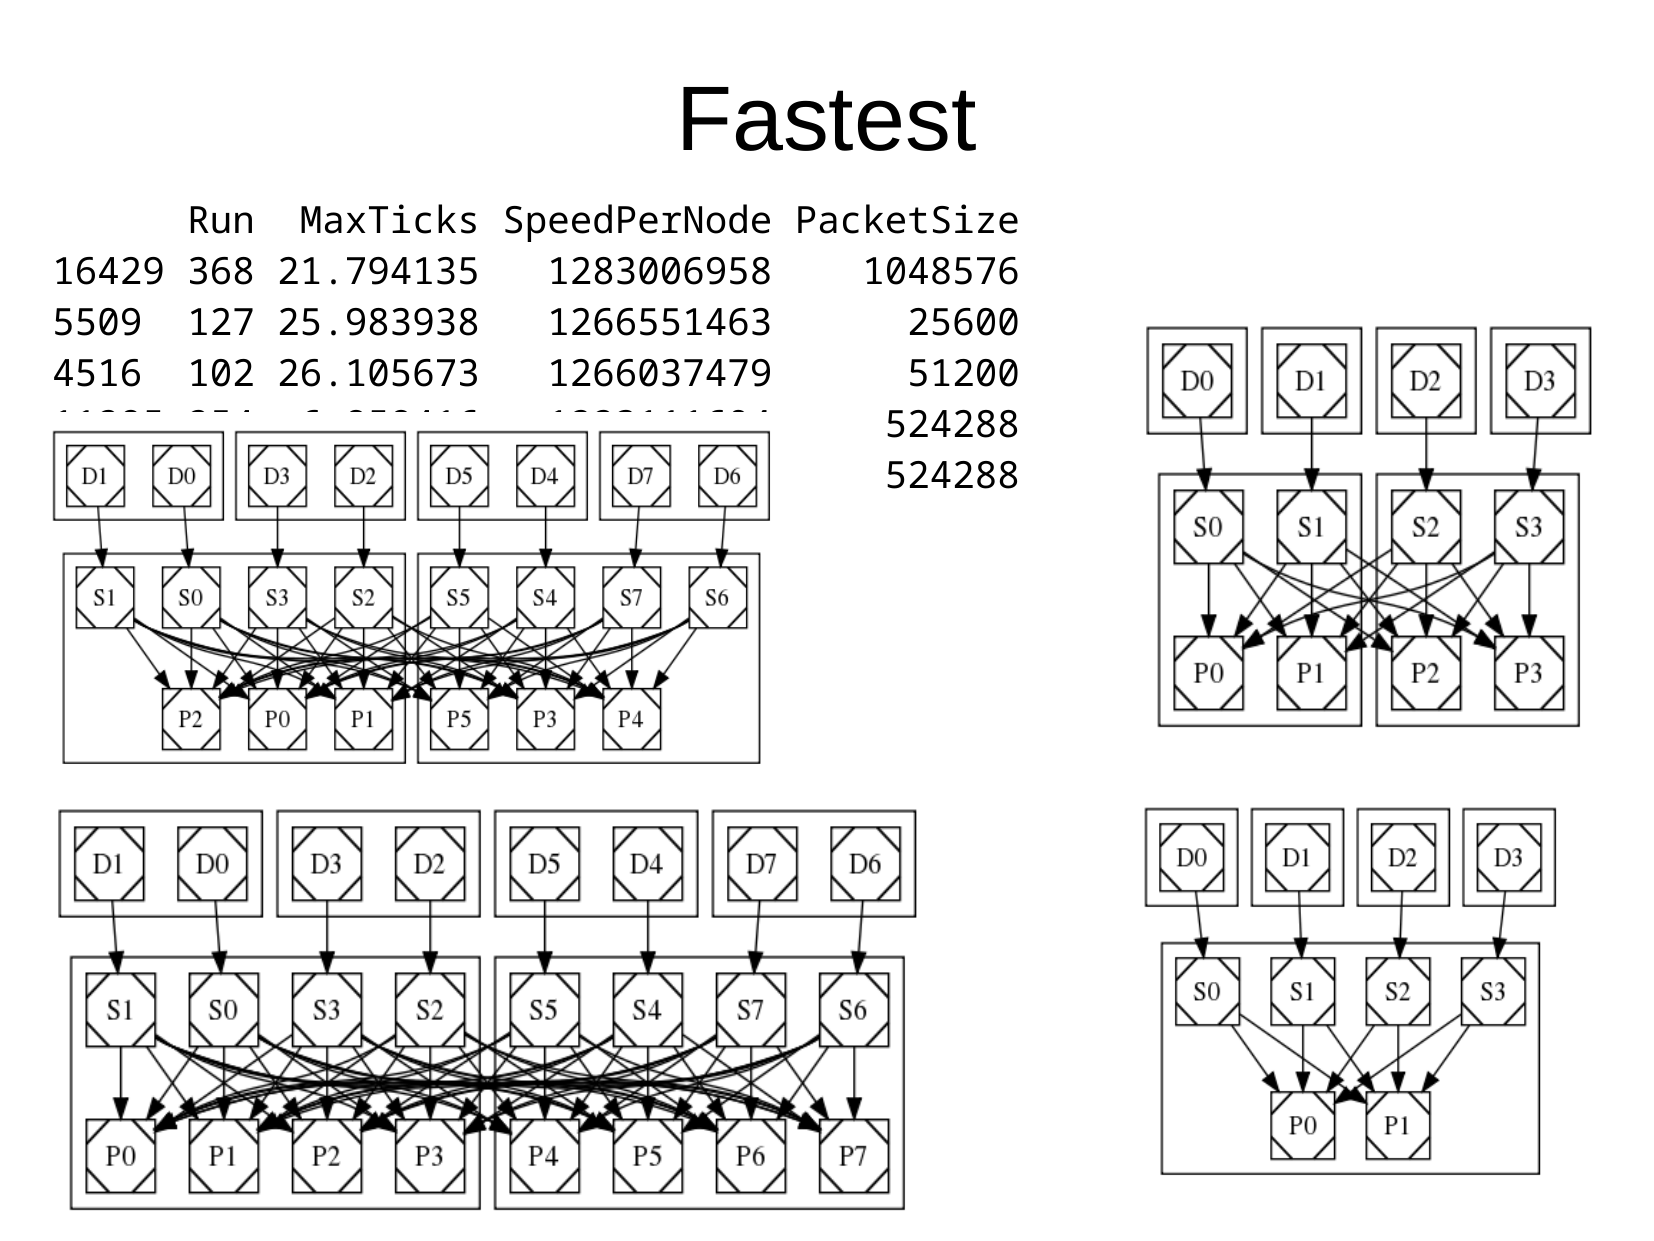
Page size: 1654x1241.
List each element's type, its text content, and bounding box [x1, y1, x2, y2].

picture [1125, 787, 1576, 1196]
title Fastest [82, 49, 1571, 188]
picture [35, 412, 788, 783]
text_box Run MaxTicks SpeedPerNode PacketSize 16429 368 21.794135 1283006958 1048576 5509 127 25.983938 1266551463 25600 4516 102 26.105673 1266037479 51200 11295 254 6.858416 1223111604 524288 11313 255 7.096857 1182017323 524288 [37, 135, 1051, 451]
picture [37, 787, 938, 1233]
picture [1125, 304, 1613, 751]
